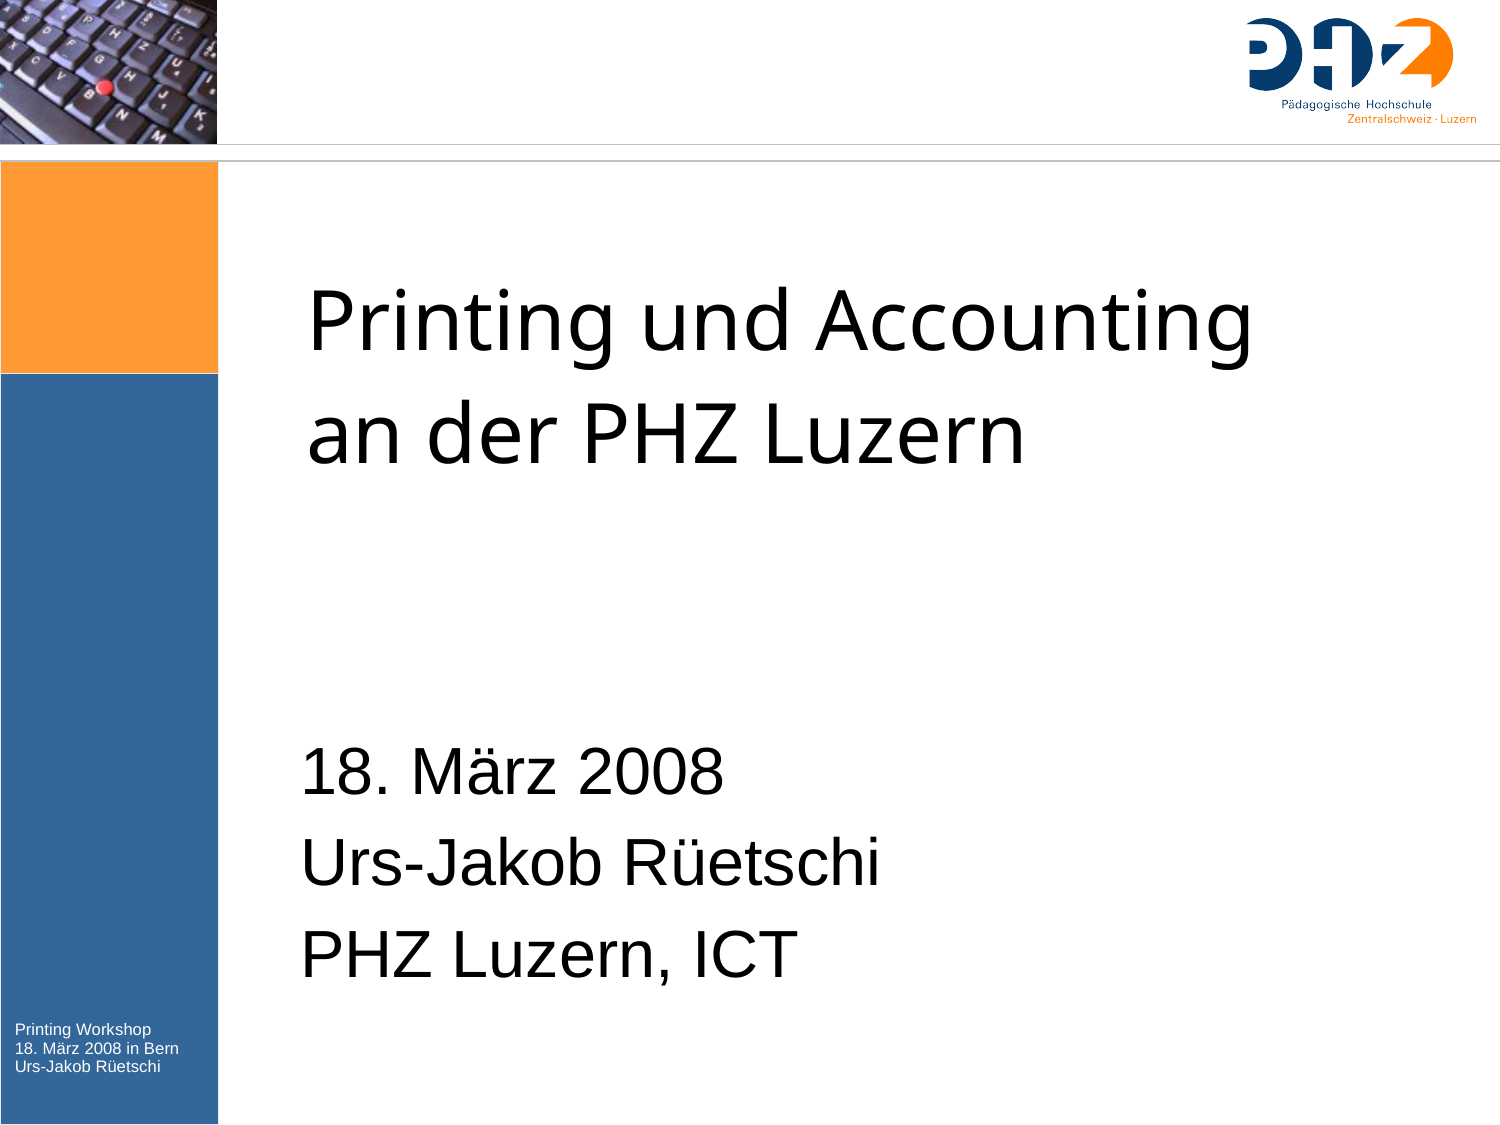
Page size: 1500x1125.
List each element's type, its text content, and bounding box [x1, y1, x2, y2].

title Printing und Accounting an der PHZ Luzern [300, 224, 1463, 526]
picture [1246, 18, 1476, 123]
subtitle 18. März 2008 Urs-Jakob Rüetschi PHZ Luzern, ICT [300, 675, 1426, 1051]
picture [0, 0, 217, 144]
